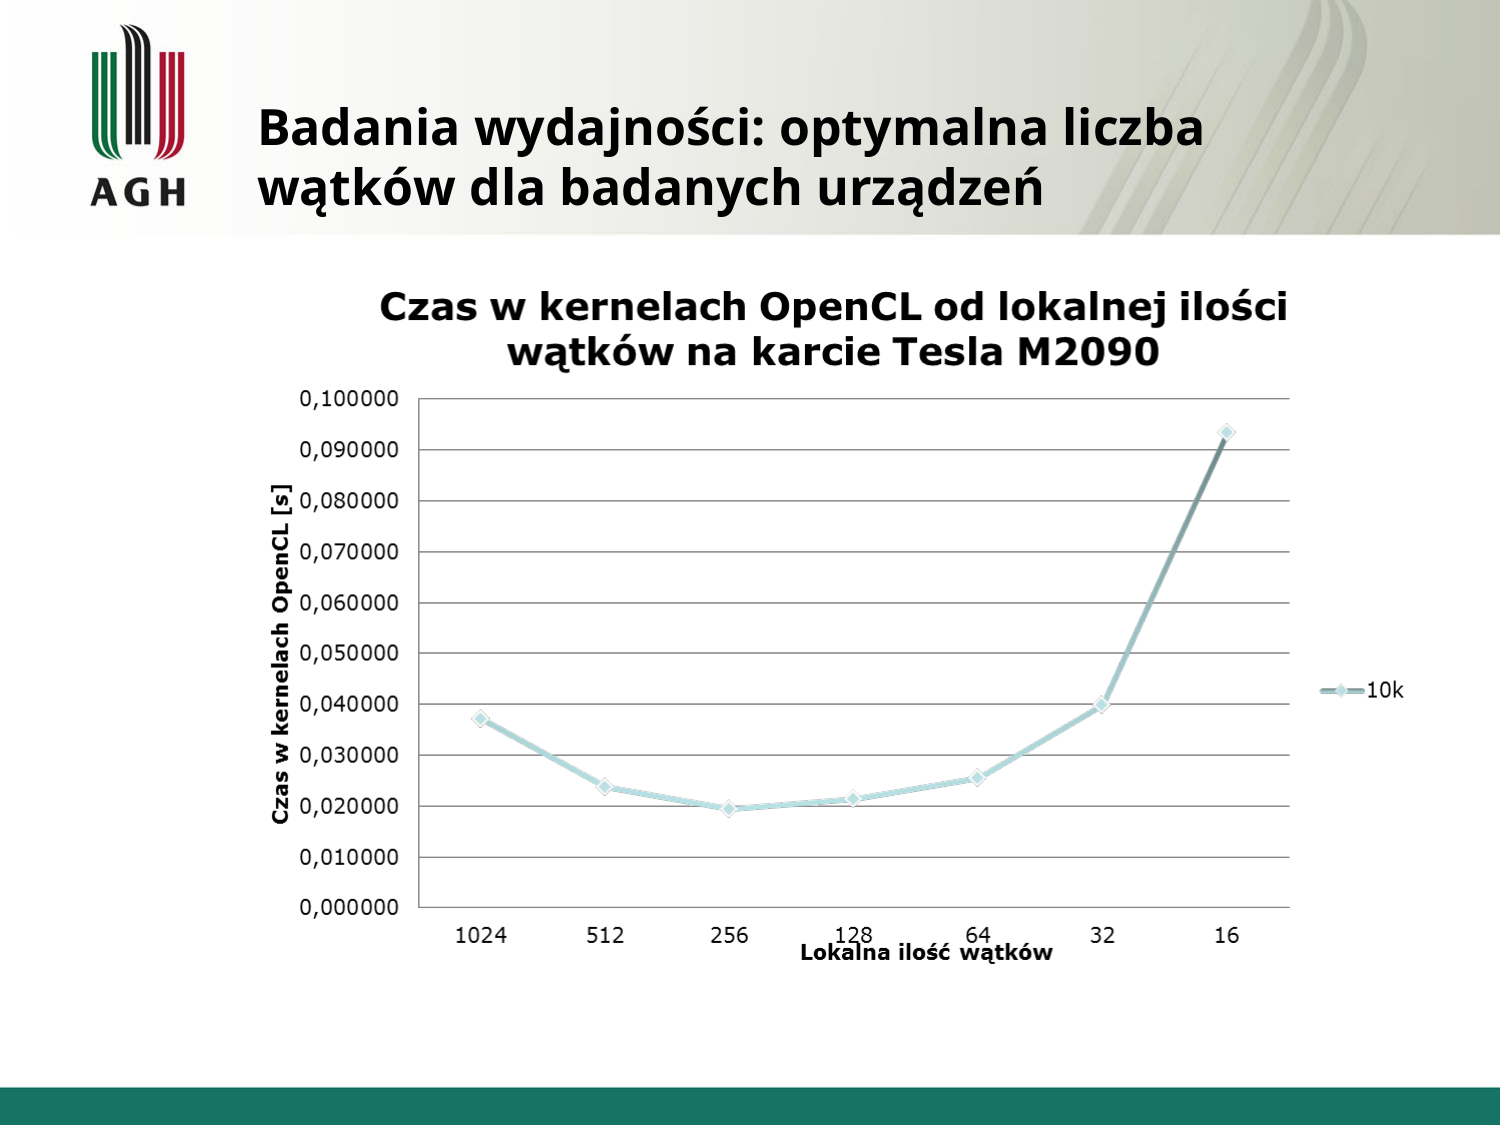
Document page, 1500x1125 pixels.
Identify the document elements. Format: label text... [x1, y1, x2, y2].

picture [0, 0, 1500, 1125]
title Badania wydajności: optymalna liczba wątków dla badanych urządzeń [242, 78, 1425, 233]
